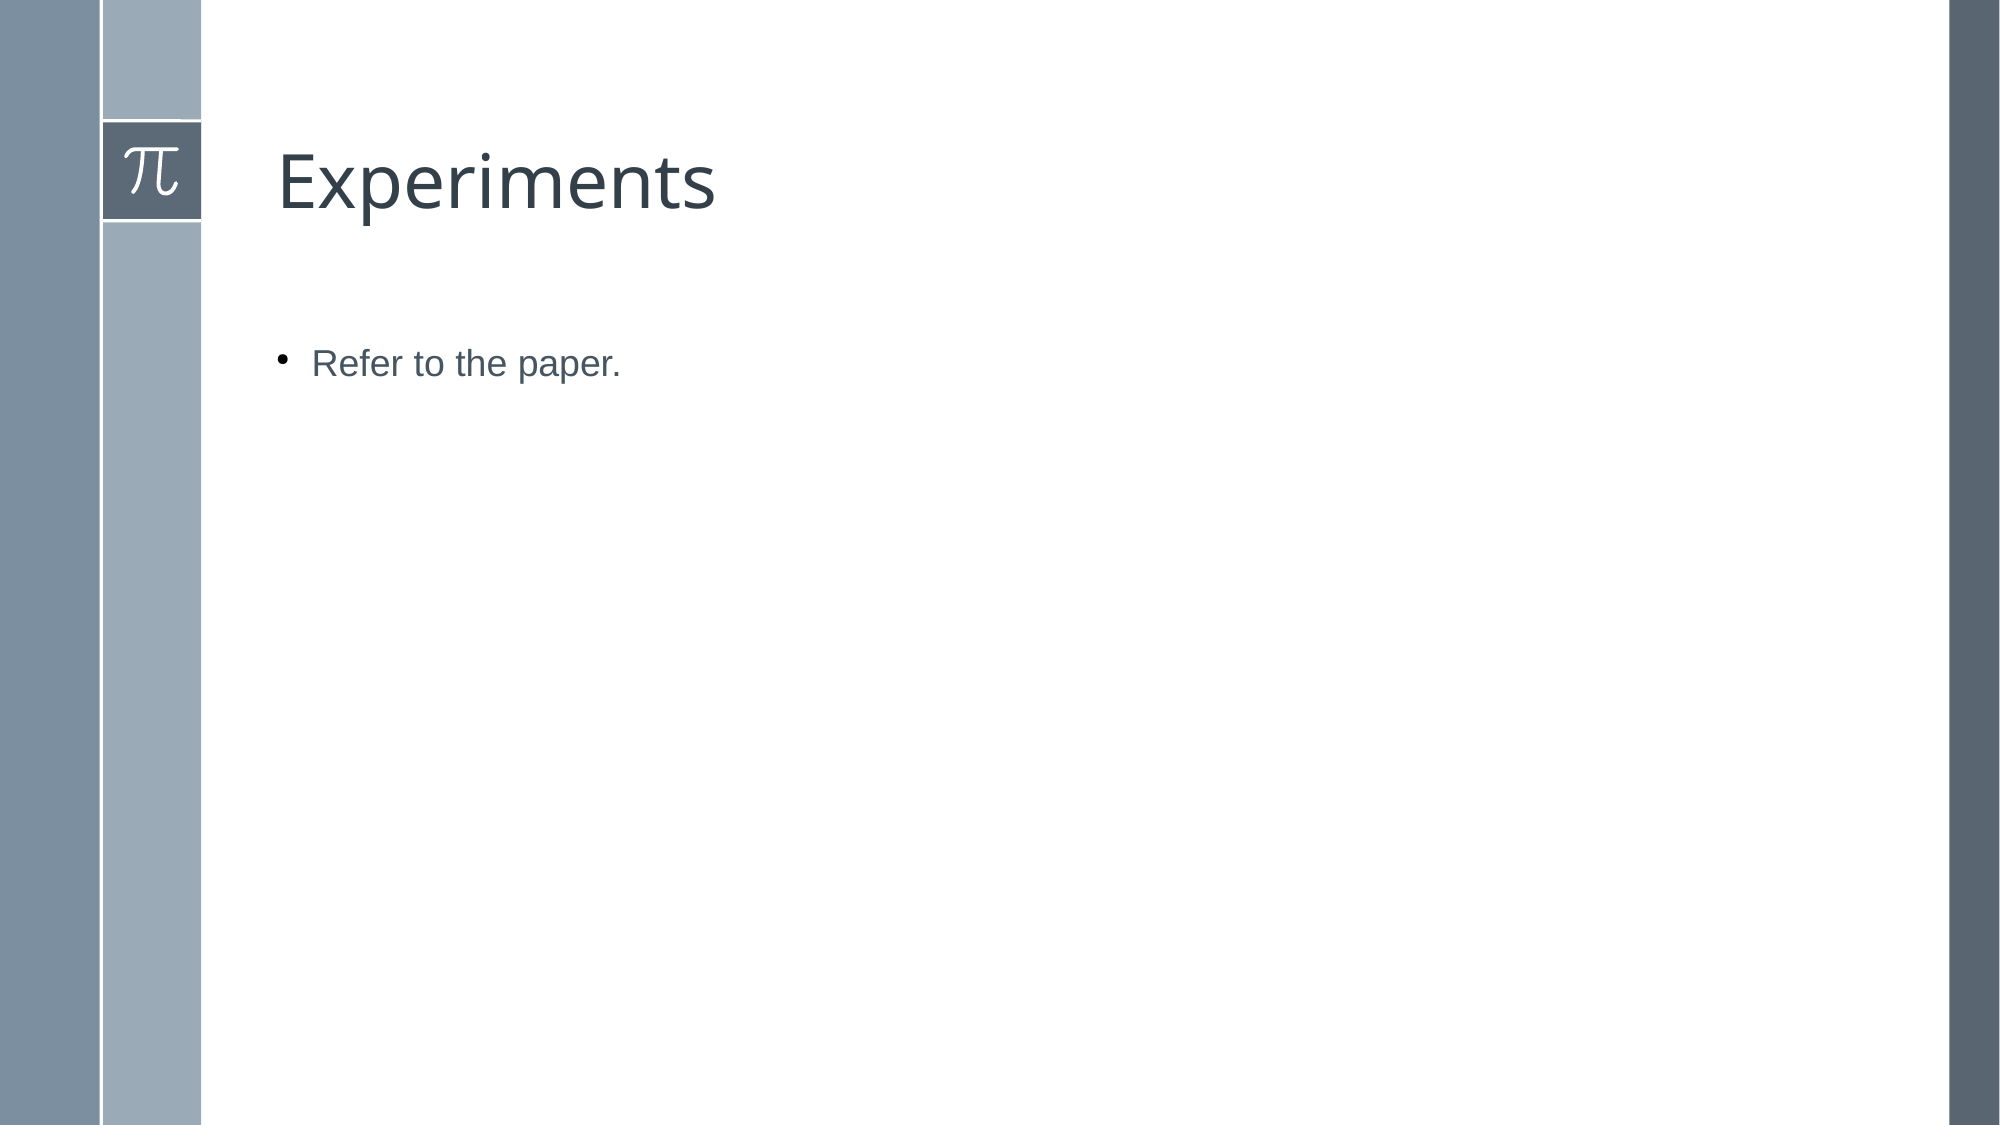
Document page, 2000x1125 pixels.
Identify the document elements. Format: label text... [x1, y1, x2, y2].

text_box Refer to the paper. [261, 262, 1096, 1013]
text_box Experiments [261, 29, 1867, 233]
